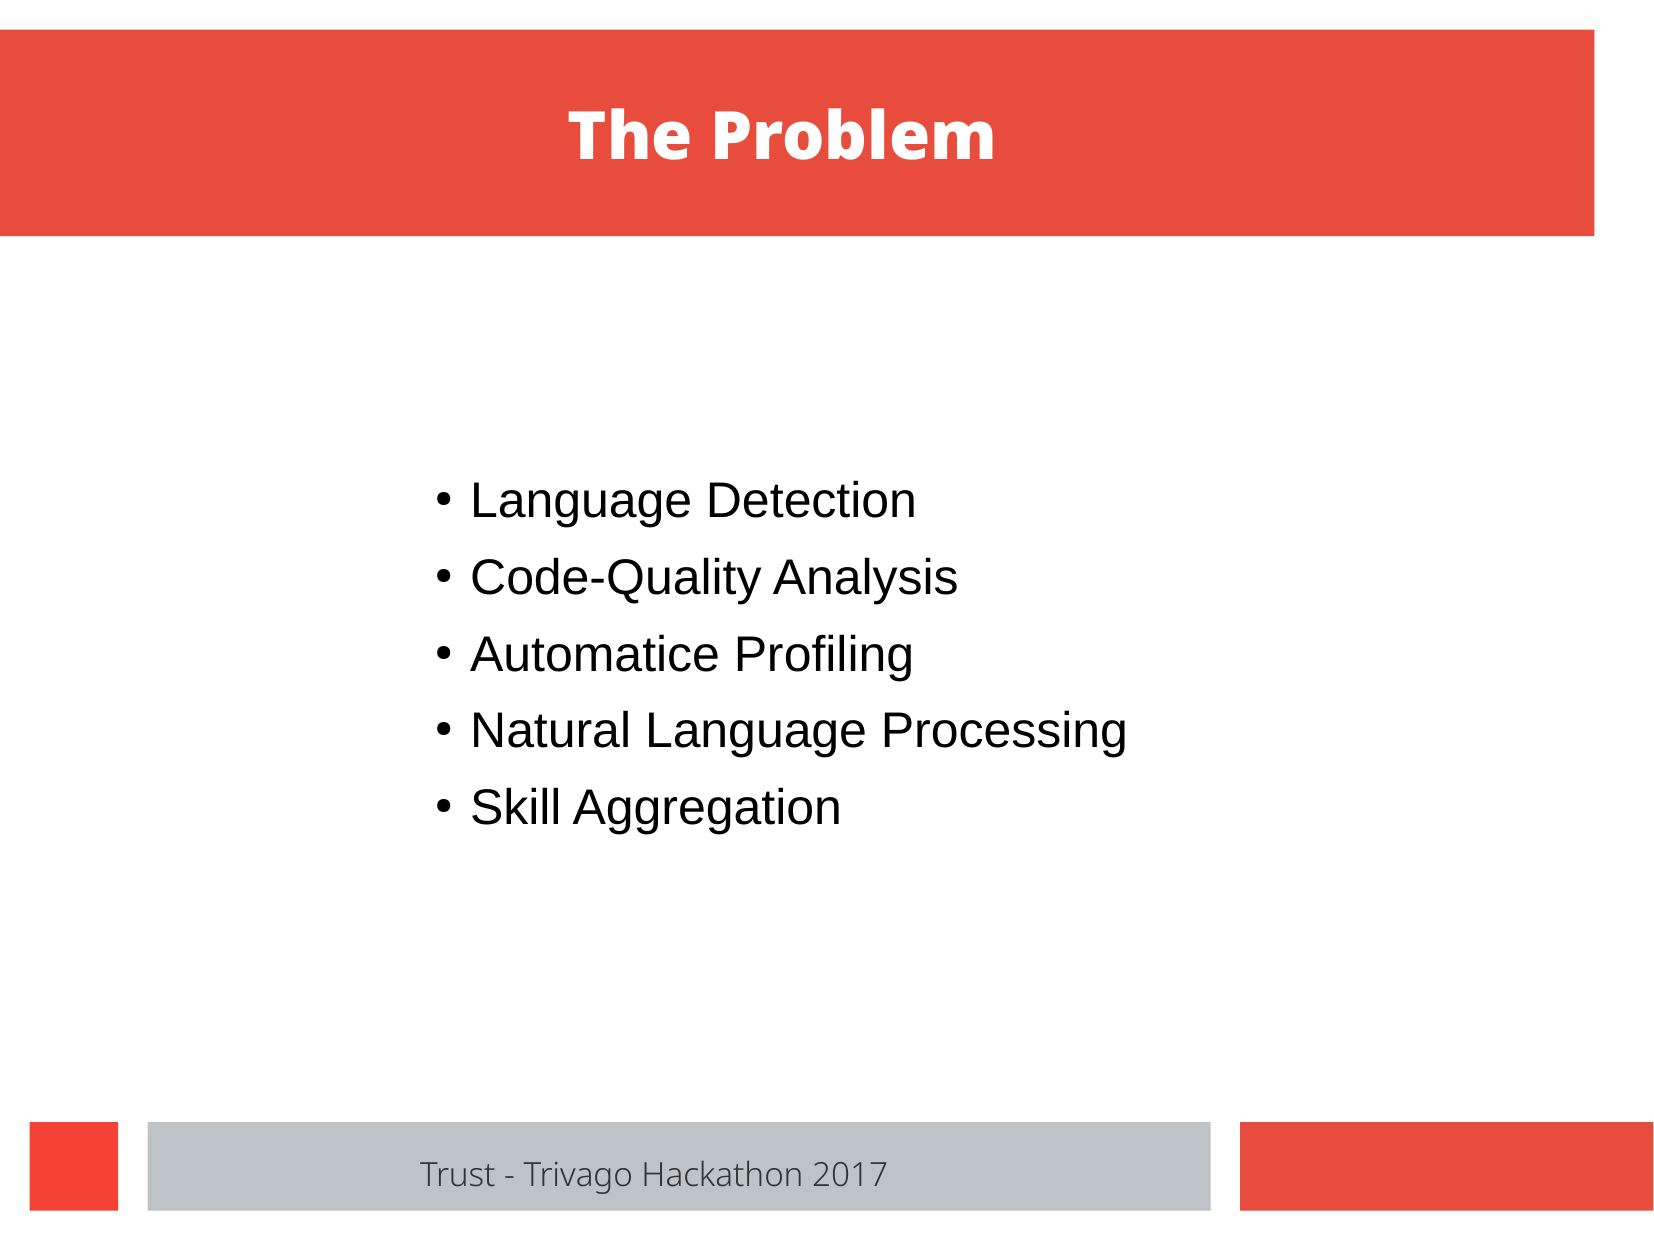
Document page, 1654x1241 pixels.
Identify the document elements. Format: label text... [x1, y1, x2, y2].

text_box Trust - Trivago Hackathon 2017 [420, 1150, 969, 1196]
title The Problem [15, 60, 1551, 208]
text_box Language Detection Code-Quality Analysis Automatice Profiling Natural Language Processing Skill Aggregation [420, 465, 1216, 843]
